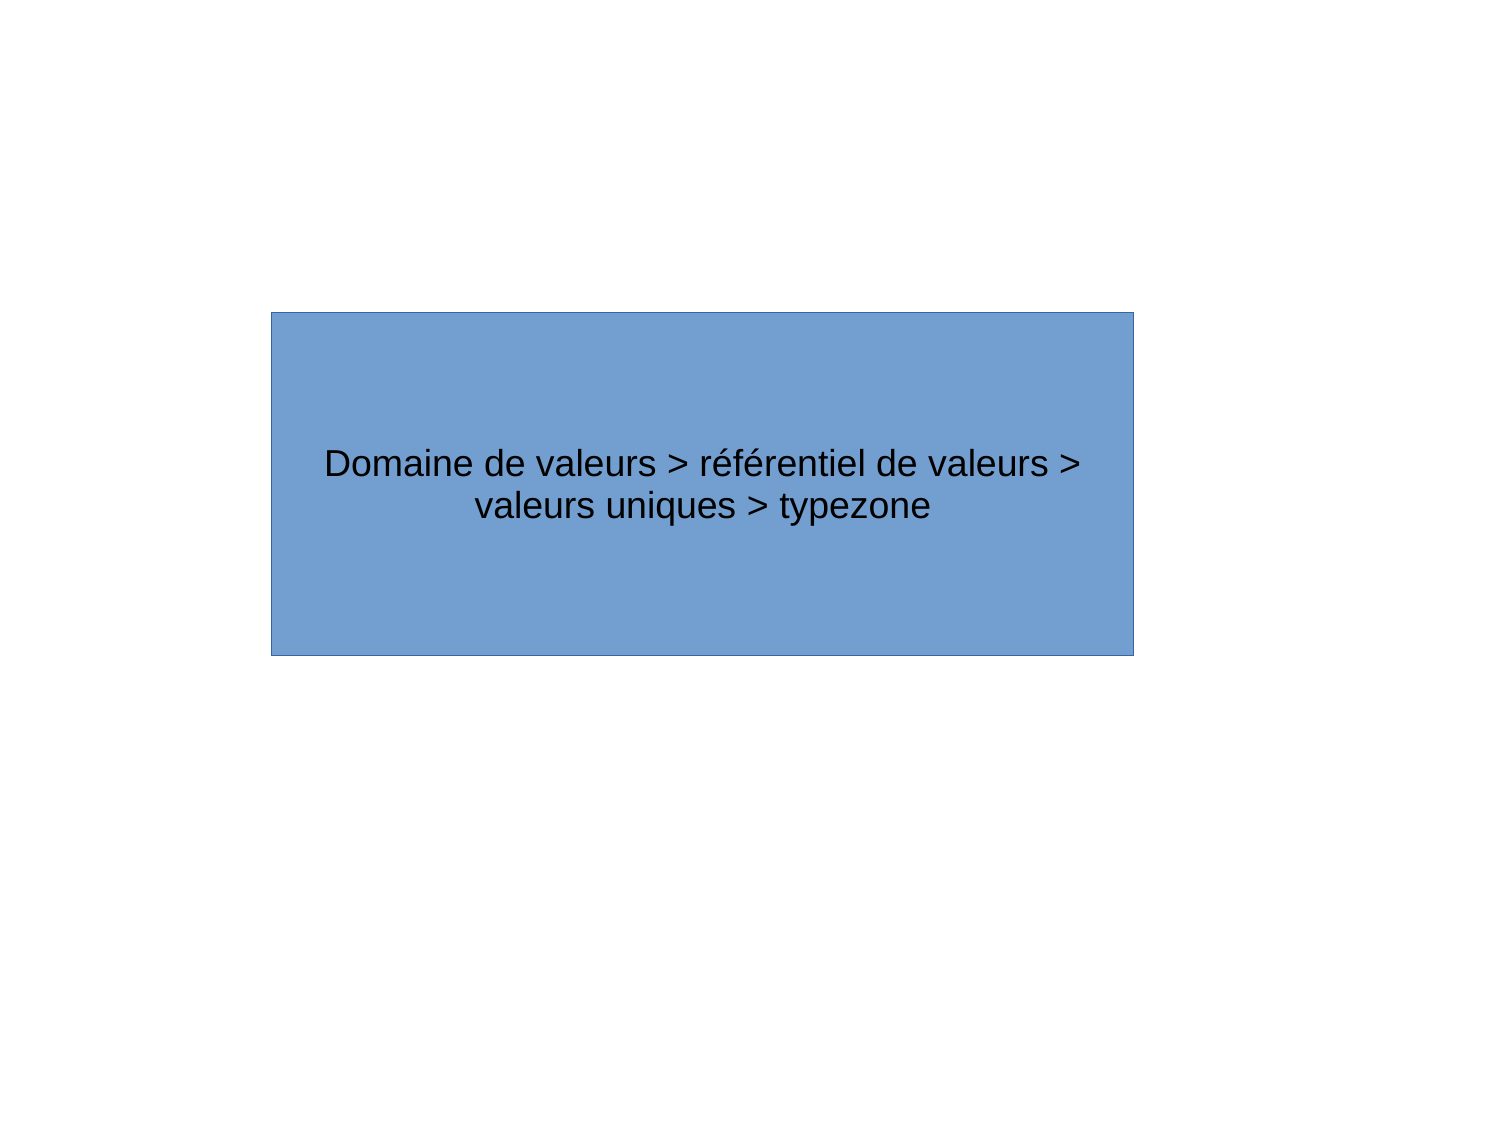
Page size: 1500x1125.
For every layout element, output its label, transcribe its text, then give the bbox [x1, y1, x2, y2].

text_box Domaine de valeurs > référentiel de valeurs > valeurs uniques > typezone [271, 312, 1134, 656]
